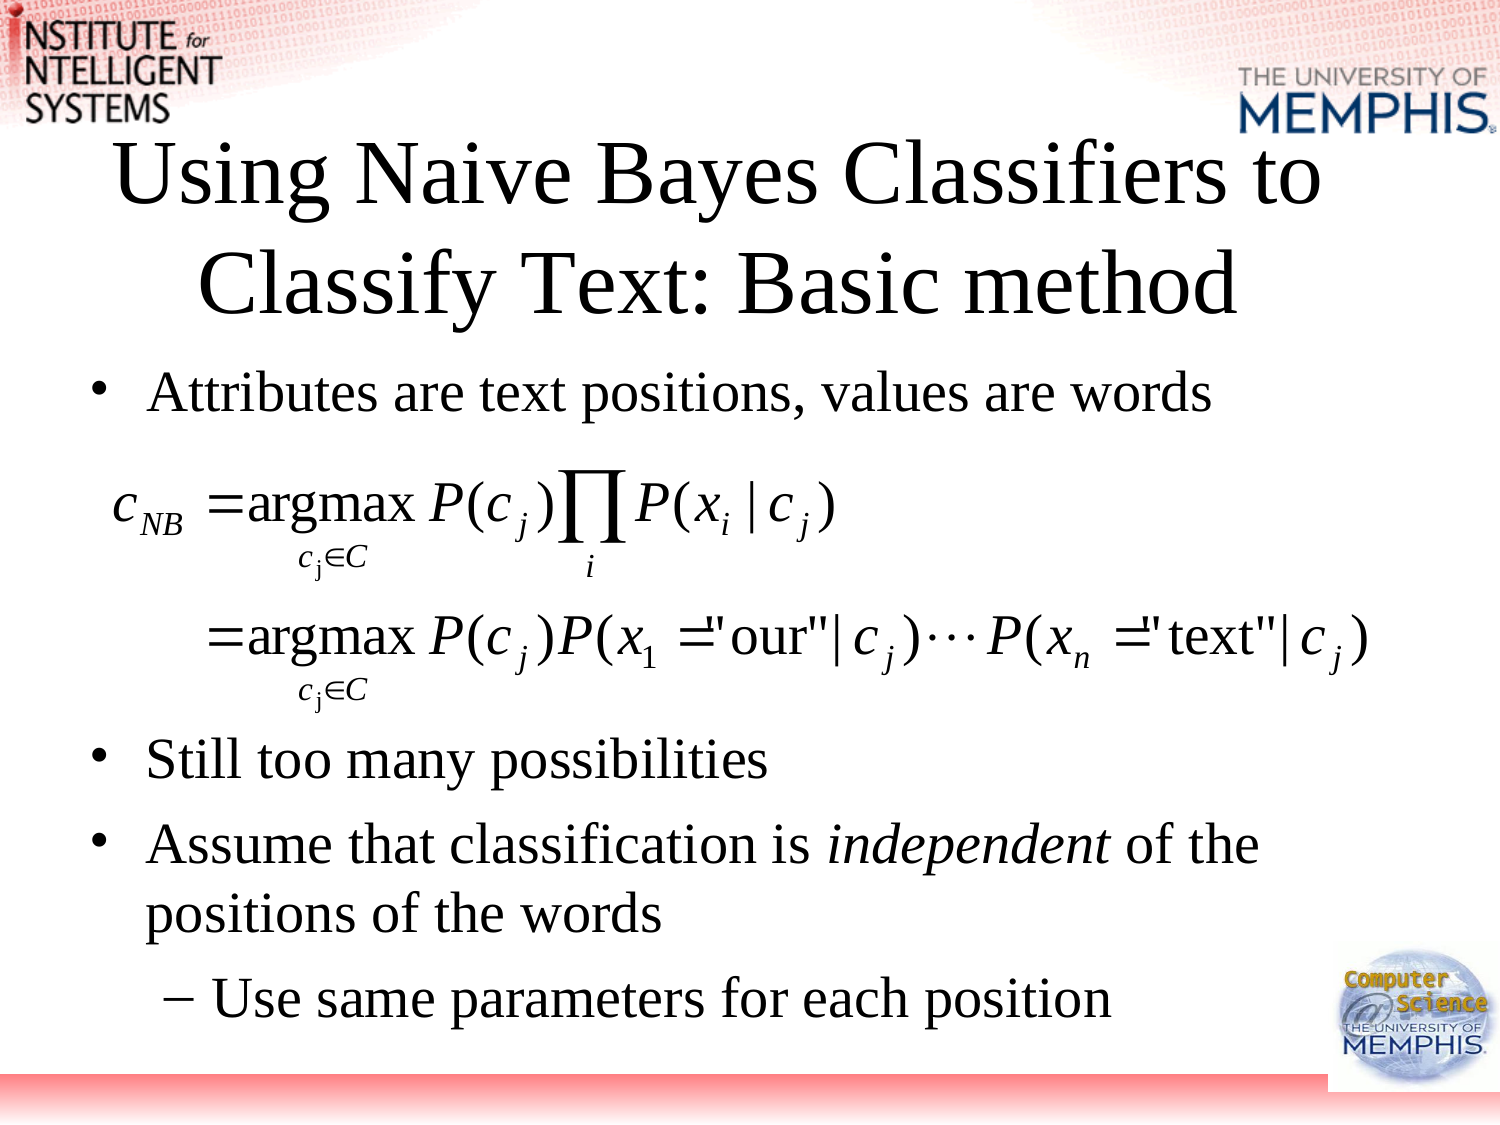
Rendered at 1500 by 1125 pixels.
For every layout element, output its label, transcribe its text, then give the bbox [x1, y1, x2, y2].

picture [1328, 941, 1500, 1092]
chart [104, 457, 1381, 727]
title Using Naive Bayes Classifiers to Classify Text: Basic method [43, 104, 1394, 340]
picture [0, 0, 501, 132]
picture [1012, 0, 1500, 141]
list Attributes are text positions, values are words [75, 345, 1426, 458]
text_box Still too many possibilities Assume that classification is independent of the positions of the words Use same parameters for each position [74, 712, 1417, 1060]
